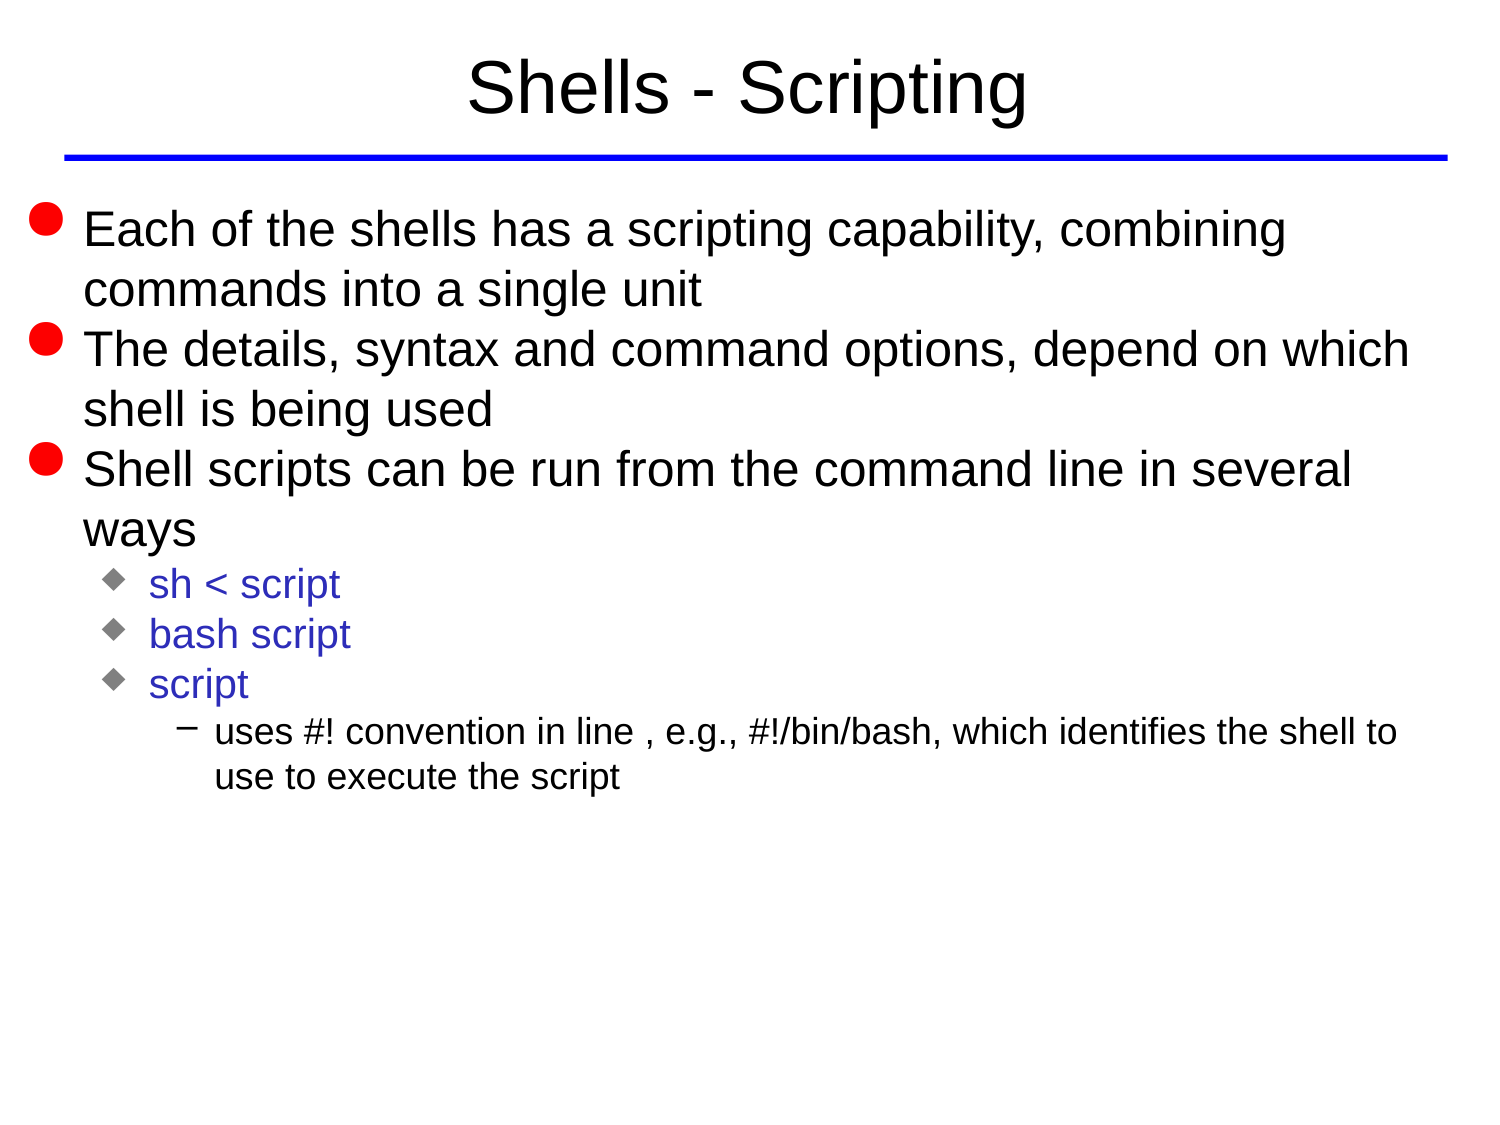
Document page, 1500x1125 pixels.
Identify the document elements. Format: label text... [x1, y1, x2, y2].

list Each of the shells has a scripting capability, combining commands into a single unit The details, syntax and command options, depend on which shell is being used Shell scripts can be run from the command line in several ways sh < script bash script script uses #! convention in line , e.g., #!/bin/bash, which identifies the shell to use to execute the script [11, 189, 1461, 1029]
title Shells - Scripting [115, 21, 1382, 147]
